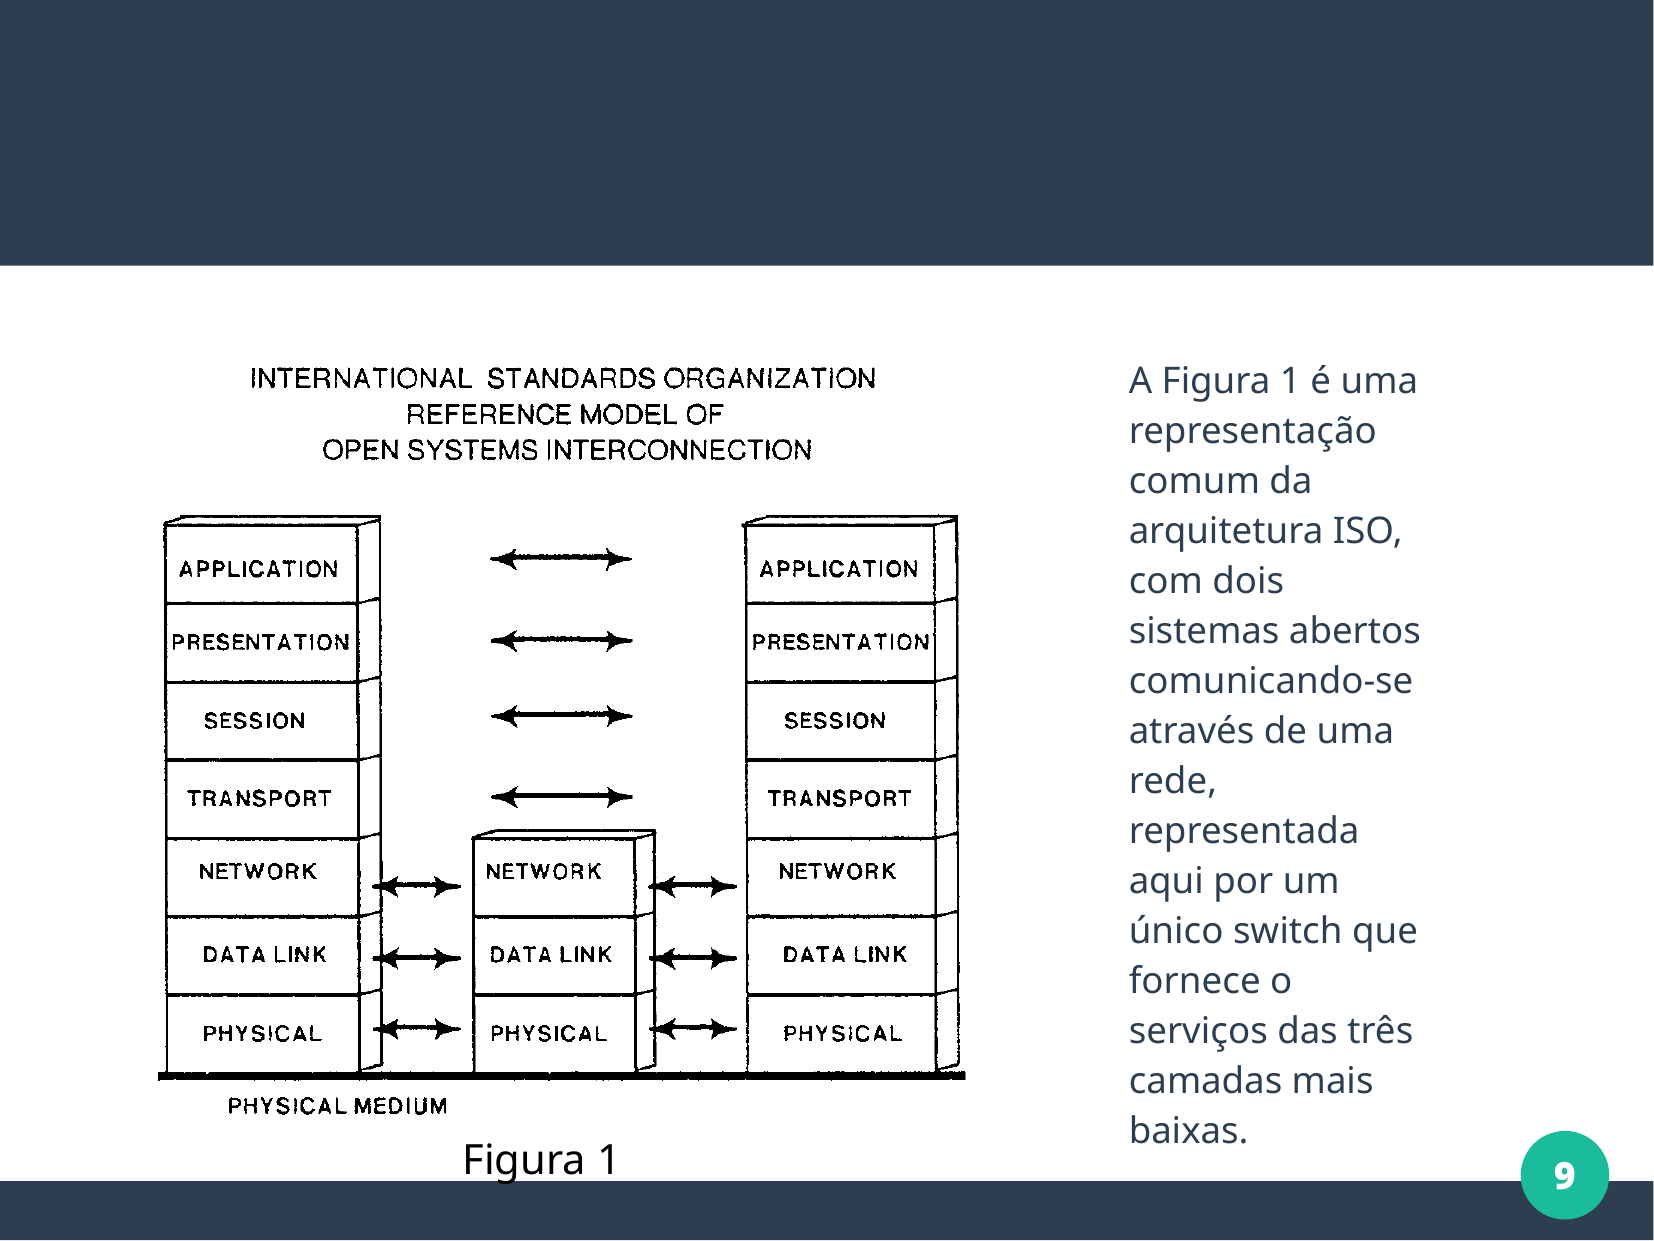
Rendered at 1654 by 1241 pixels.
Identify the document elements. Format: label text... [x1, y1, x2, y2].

text_box Figura 1 [366, 1122, 721, 1190]
picture [59, 295, 1110, 1160]
list A Figura 1 é uma representação comum da arquitetura ISO, com dois sistemas abertos comunicando-se através de uma rede, representada aqui por um único switch que fornece o serviços das três camadas mais baixas. [1003, 354, 1423, 1205]
